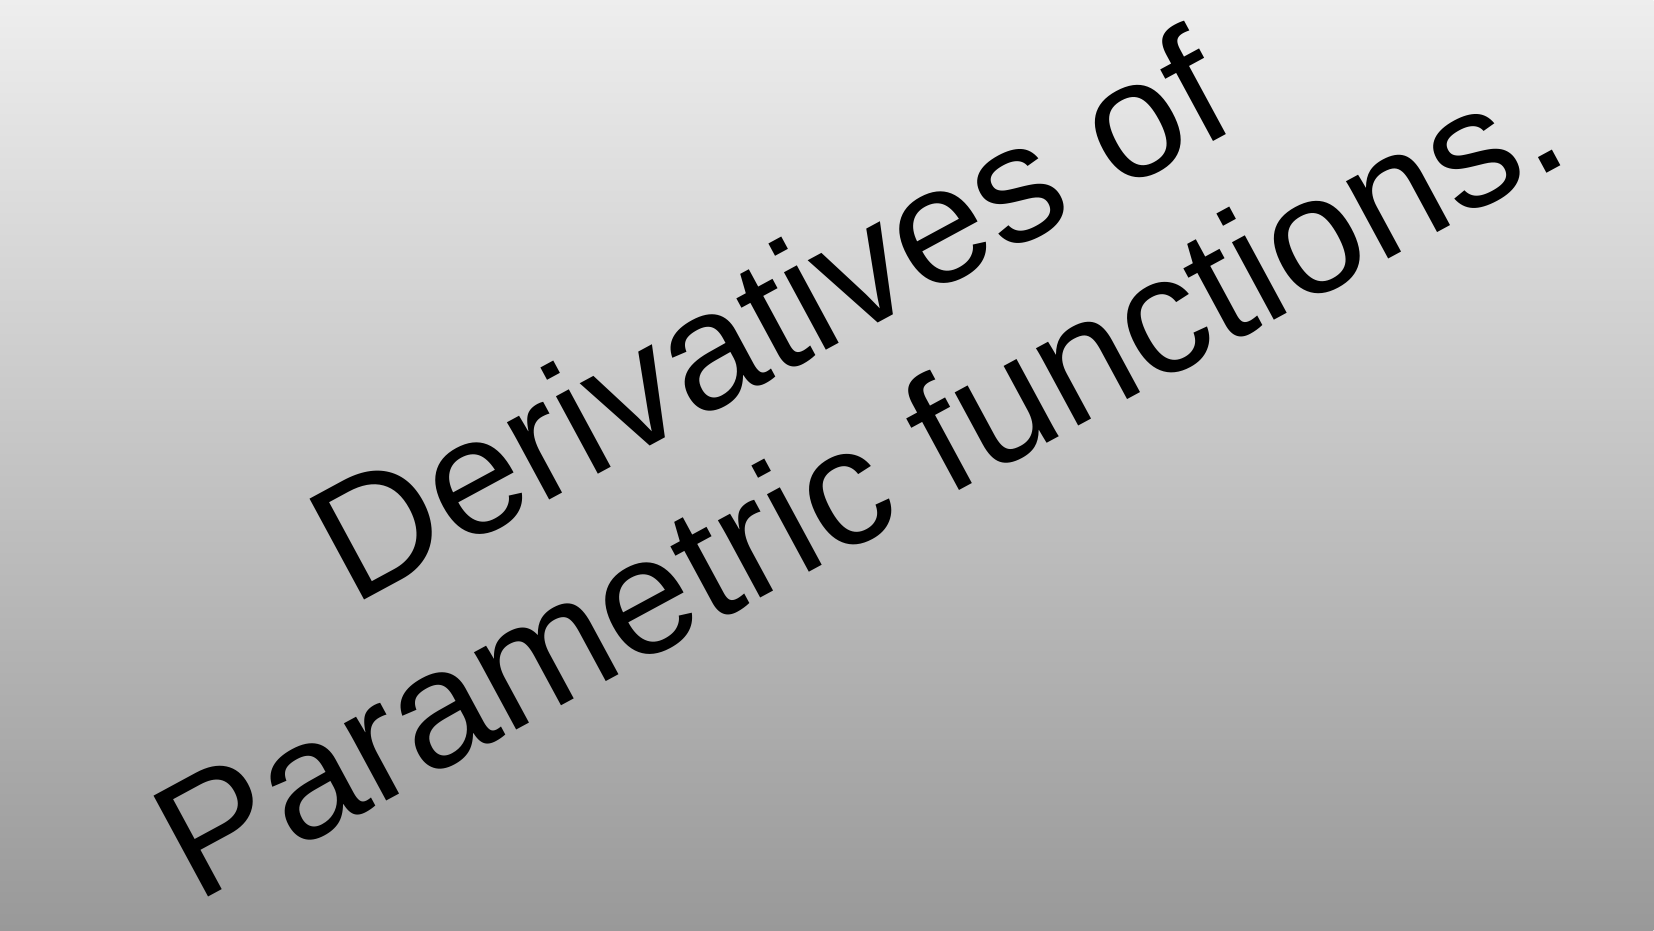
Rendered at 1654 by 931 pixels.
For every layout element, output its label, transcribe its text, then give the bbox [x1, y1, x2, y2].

title Derivatives of Parametric functions. [0, 0, 1630, 931]
